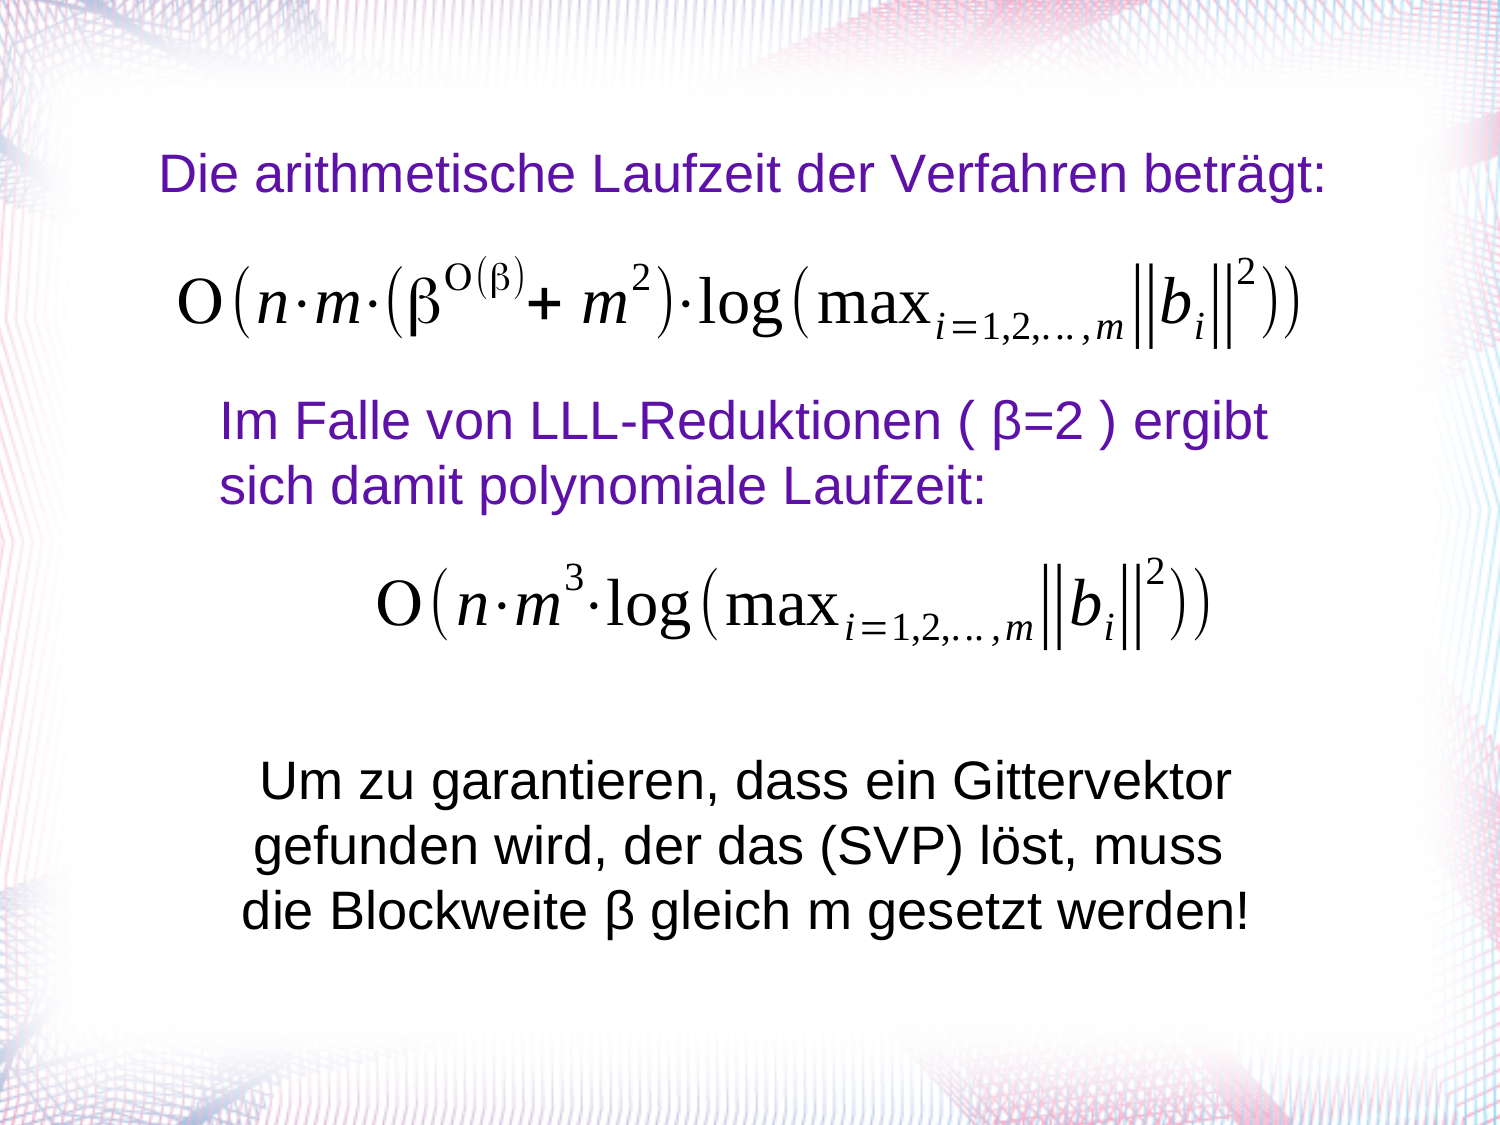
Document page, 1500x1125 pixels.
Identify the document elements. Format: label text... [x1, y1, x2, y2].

text_box Um zu garantieren, dass ein Gittervektor gefunden wird, der das (SVP) löst, muss die Blockweite β gleich m gesetzt werden! [227, 738, 1276, 948]
chart [170, 248, 1311, 353]
text_box Im Falle von LLL-Reduktionen ( β=2 ) ergibt sich damit polynomiale Laufzeit: [204, 378, 1300, 523]
text_box Die arithmetische Laufzeit der Verfahren beträgt: [143, 131, 1345, 212]
picture [0, 0, 1500, 1125]
chart [369, 548, 1220, 654]
